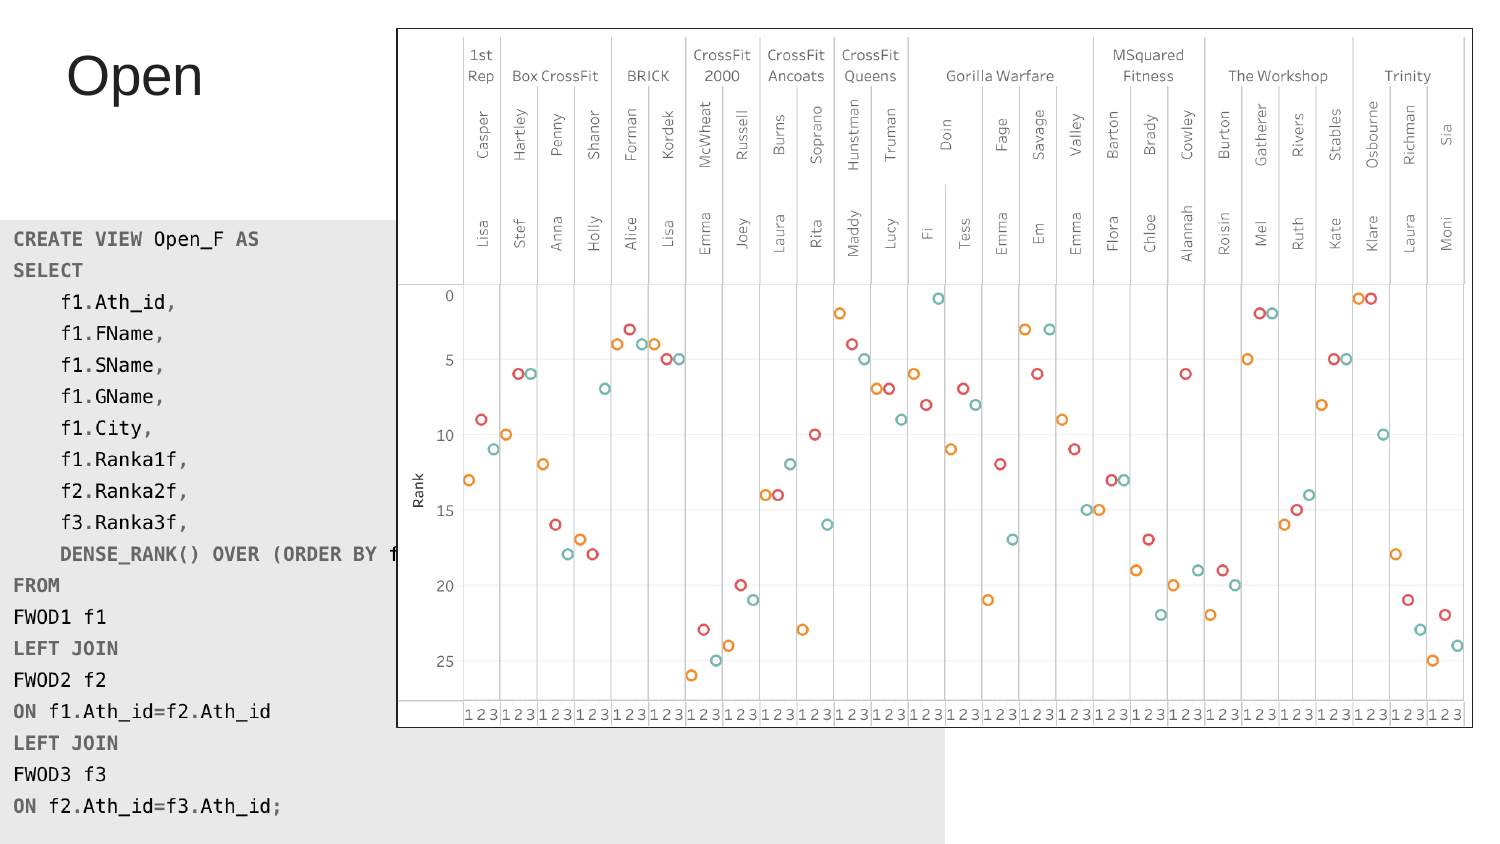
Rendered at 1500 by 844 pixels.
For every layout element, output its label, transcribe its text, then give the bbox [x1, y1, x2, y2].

title Open [51, 29, 222, 124]
picture [397, 29, 1472, 727]
picture [0, 220, 945, 844]
